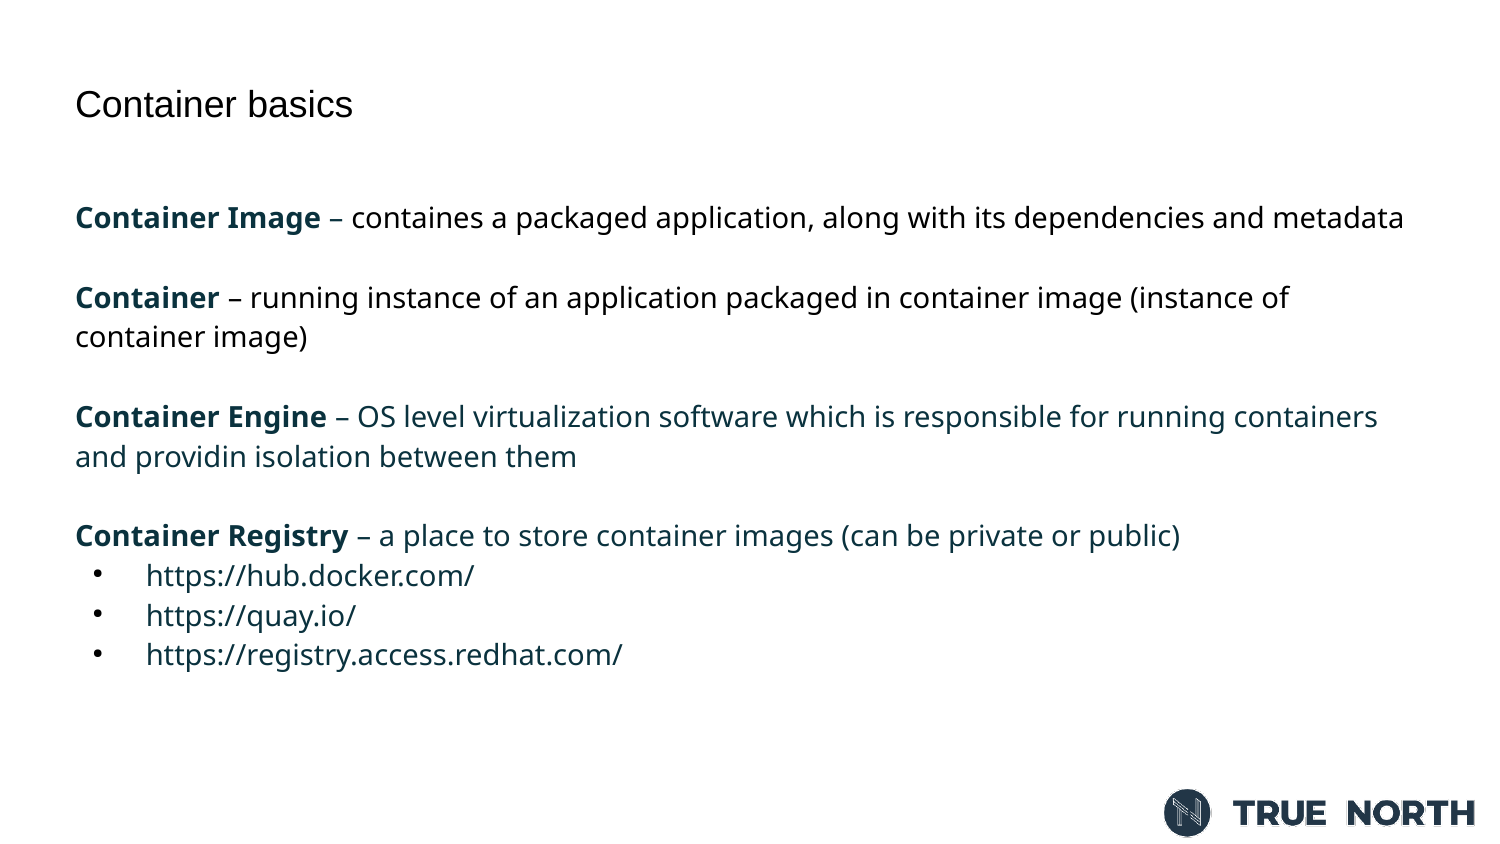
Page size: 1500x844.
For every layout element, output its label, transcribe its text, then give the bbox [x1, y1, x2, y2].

list Container Image – containes a packaged application, along with its dependencies and metadata Container – running instance of an application packaged in container image (instance of container image) Container Engine – OS level virtualization software which is responsible for running containers and providin isolation between them Container Registry – a place to store container images (can be private or public) https://hub.docker.com/ https://quay.io/ https://registry.access.redhat.com/ [75, 197, 1426, 687]
picture [1162, 787, 1475, 838]
title Container basics [75, 33, 1425, 175]
